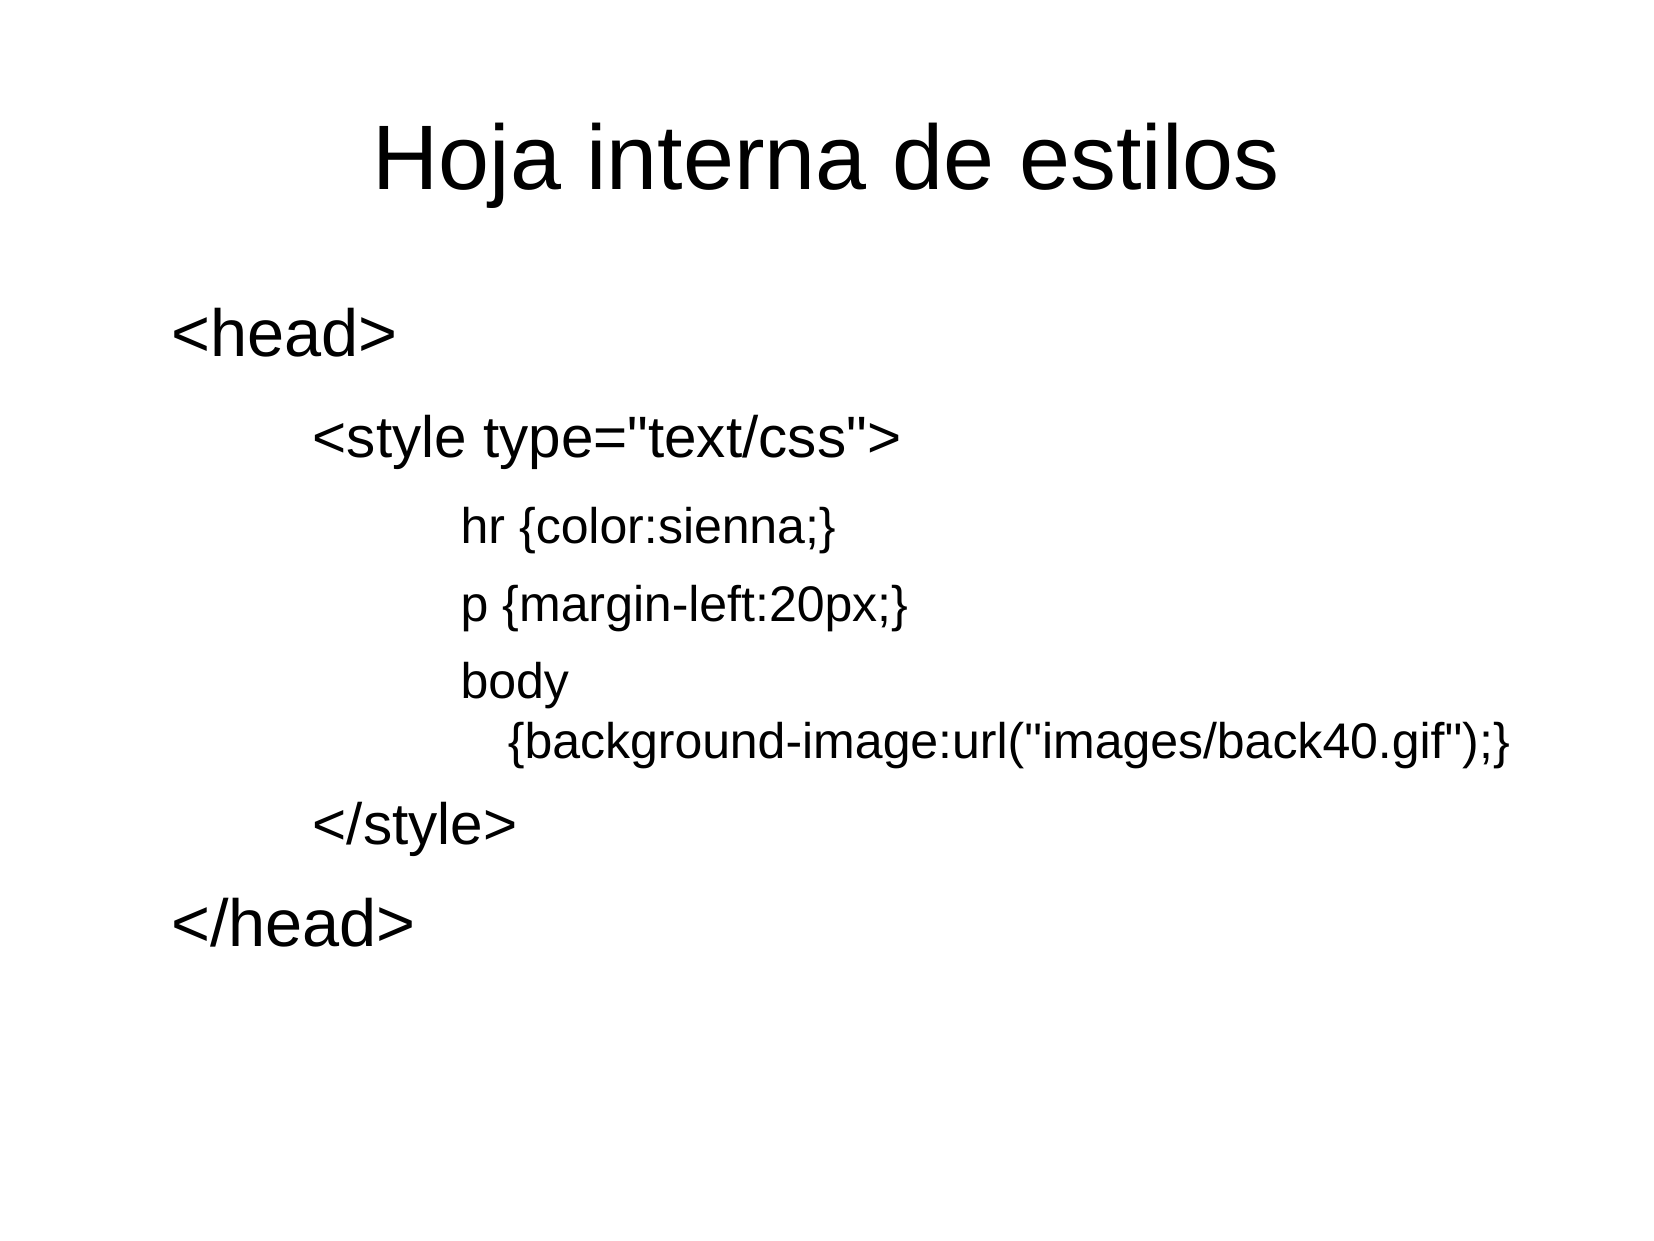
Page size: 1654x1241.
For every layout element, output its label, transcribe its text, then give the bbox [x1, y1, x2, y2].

list <head> <style type="text/css"> hr {color:sienna;} p {margin-left:20px;} body {background-image:url("images/back40.gif");} </style> </head> [82, 290, 1538, 1010]
title Hoja interna de estilos [82, 49, 1571, 257]
